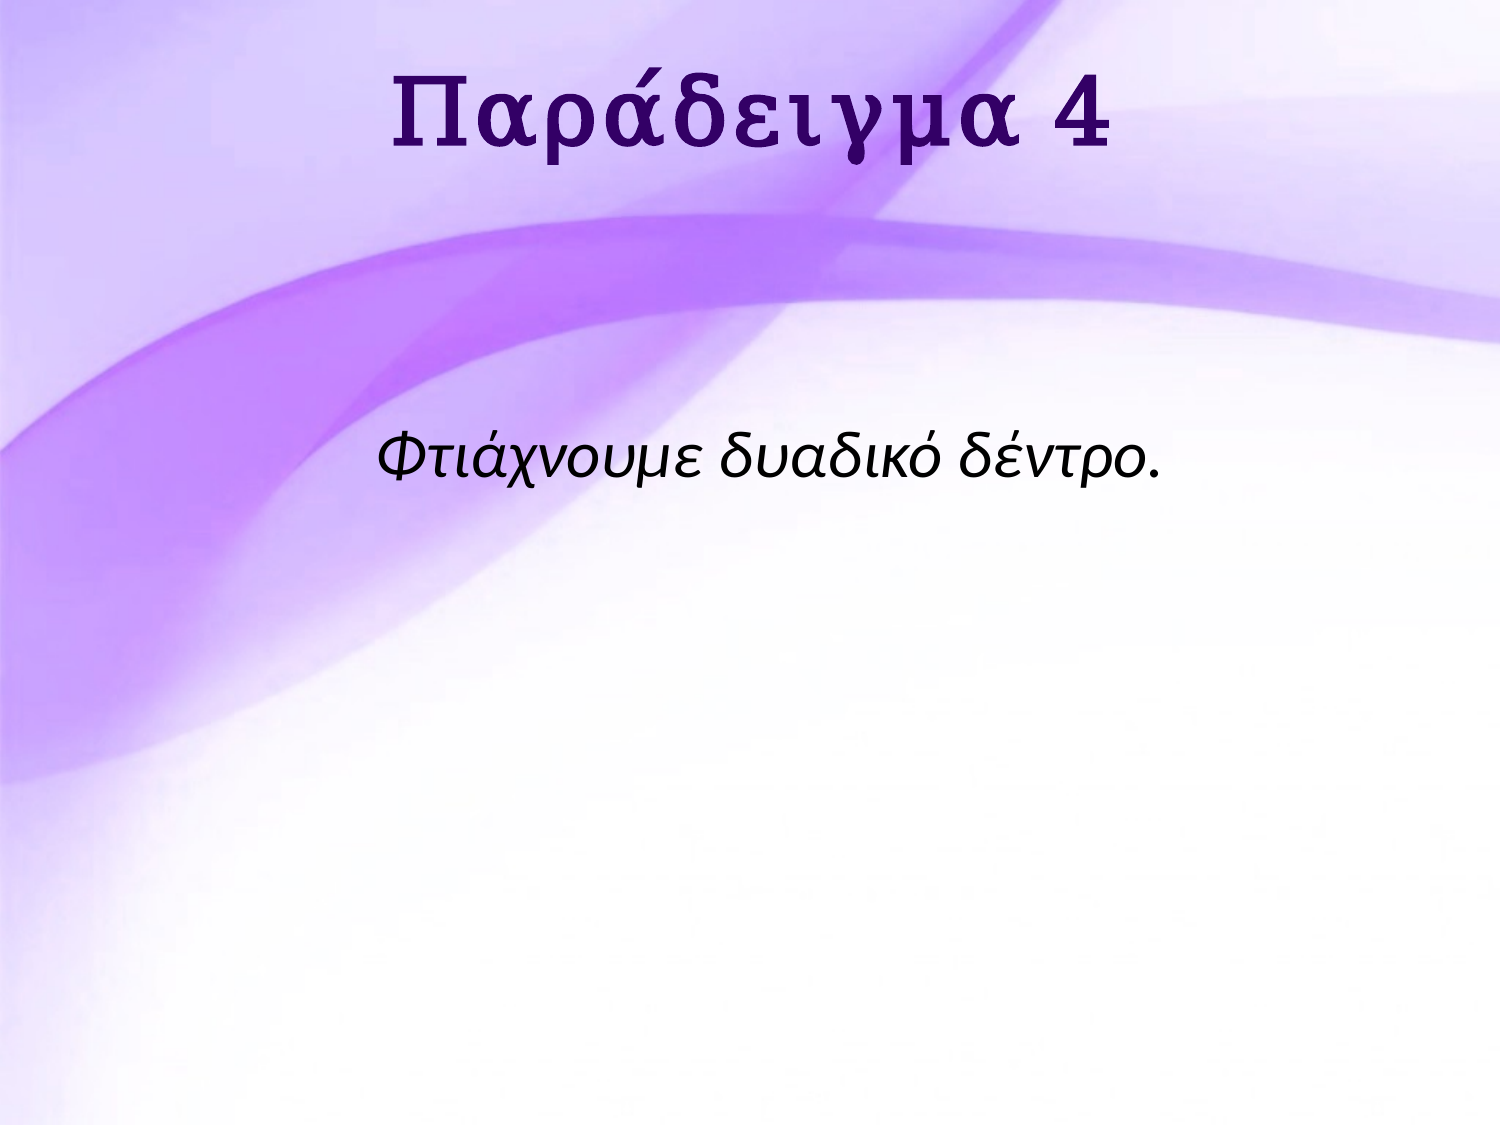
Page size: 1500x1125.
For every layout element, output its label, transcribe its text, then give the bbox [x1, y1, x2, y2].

list Φτιάχνουμε δυαδικό δέντρο. [67, 403, 1418, 1125]
picture [0, 0, 1500, 1125]
title Παράδειγμα 4 [75, 45, 1425, 233]
